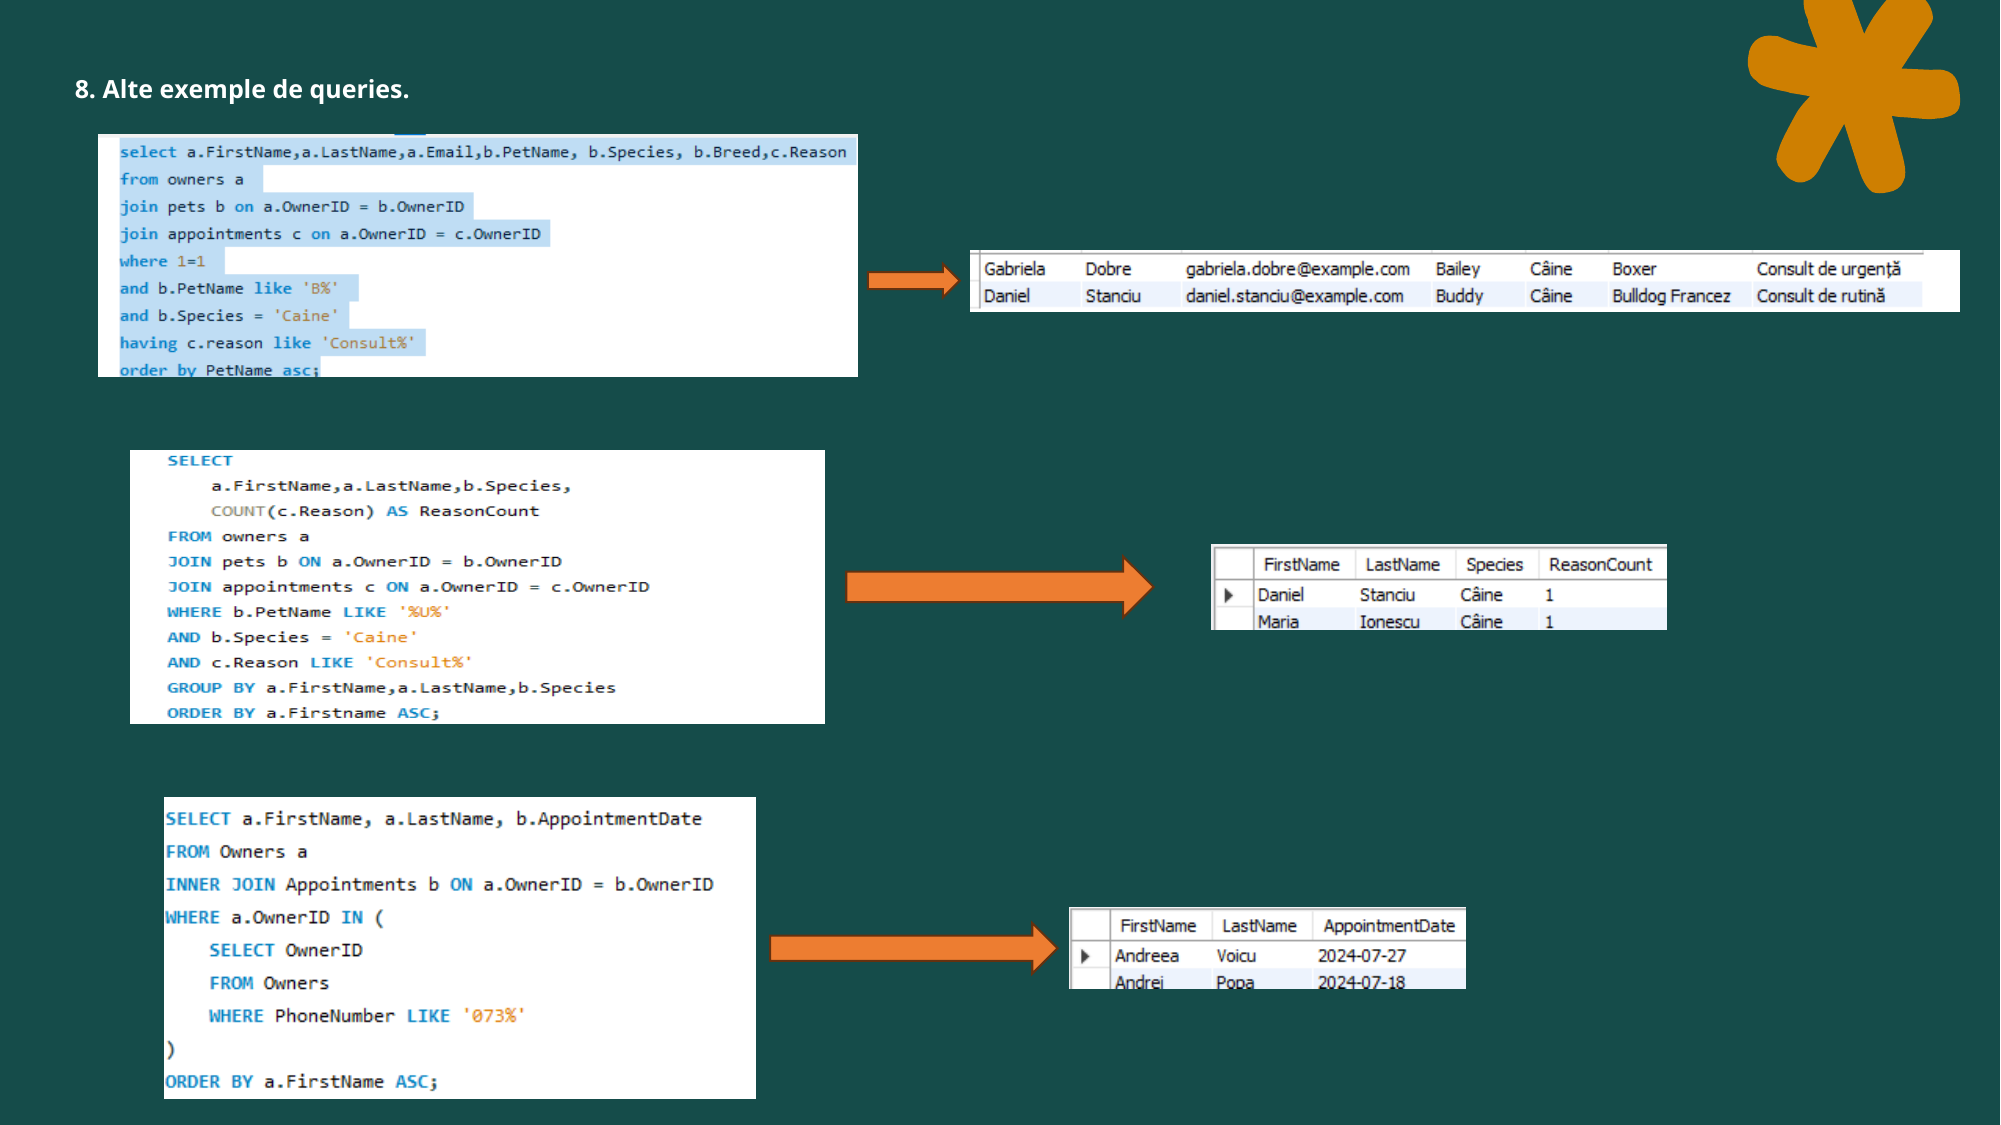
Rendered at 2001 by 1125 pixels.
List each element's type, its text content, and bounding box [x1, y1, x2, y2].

text_box 8. Alte exemple de queries. [59, 65, 819, 112]
picture [970, 250, 1960, 312]
text_box [770, 922, 1058, 974]
text_box [867, 263, 960, 298]
picture [98, 134, 858, 377]
picture [1211, 544, 1667, 630]
picture [164, 797, 756, 1100]
picture [1069, 907, 1466, 989]
text_box [846, 556, 1154, 618]
picture [130, 450, 825, 724]
